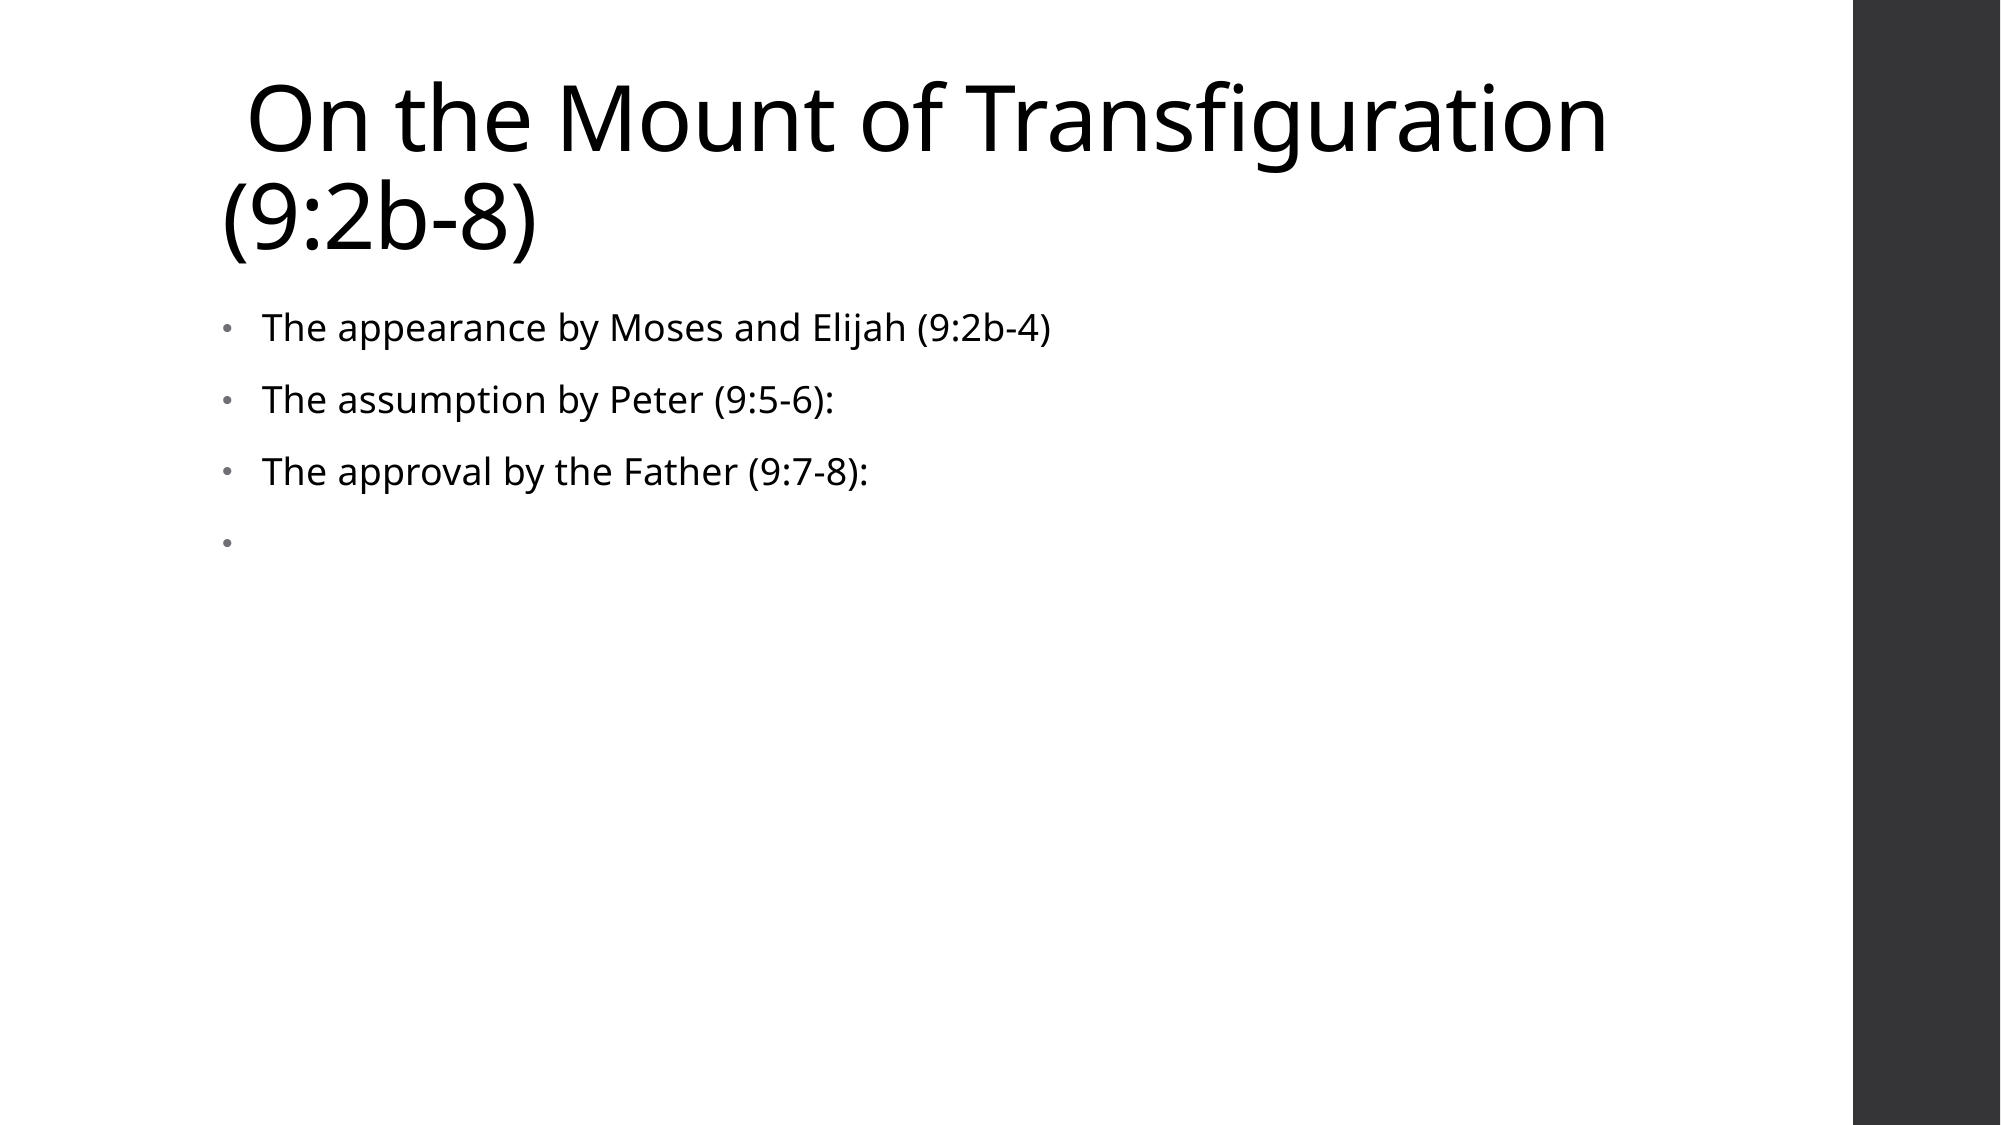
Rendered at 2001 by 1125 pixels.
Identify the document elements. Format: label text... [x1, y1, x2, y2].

list The appearance by Moses and Elijah (9:2b-4) The assumption by Peter (9:5-6): The approval by the Father (9:7-8): [206, 299, 1617, 1014]
title On the Mount of Transfiguration (9:2b-8) [206, 60, 1797, 278]
